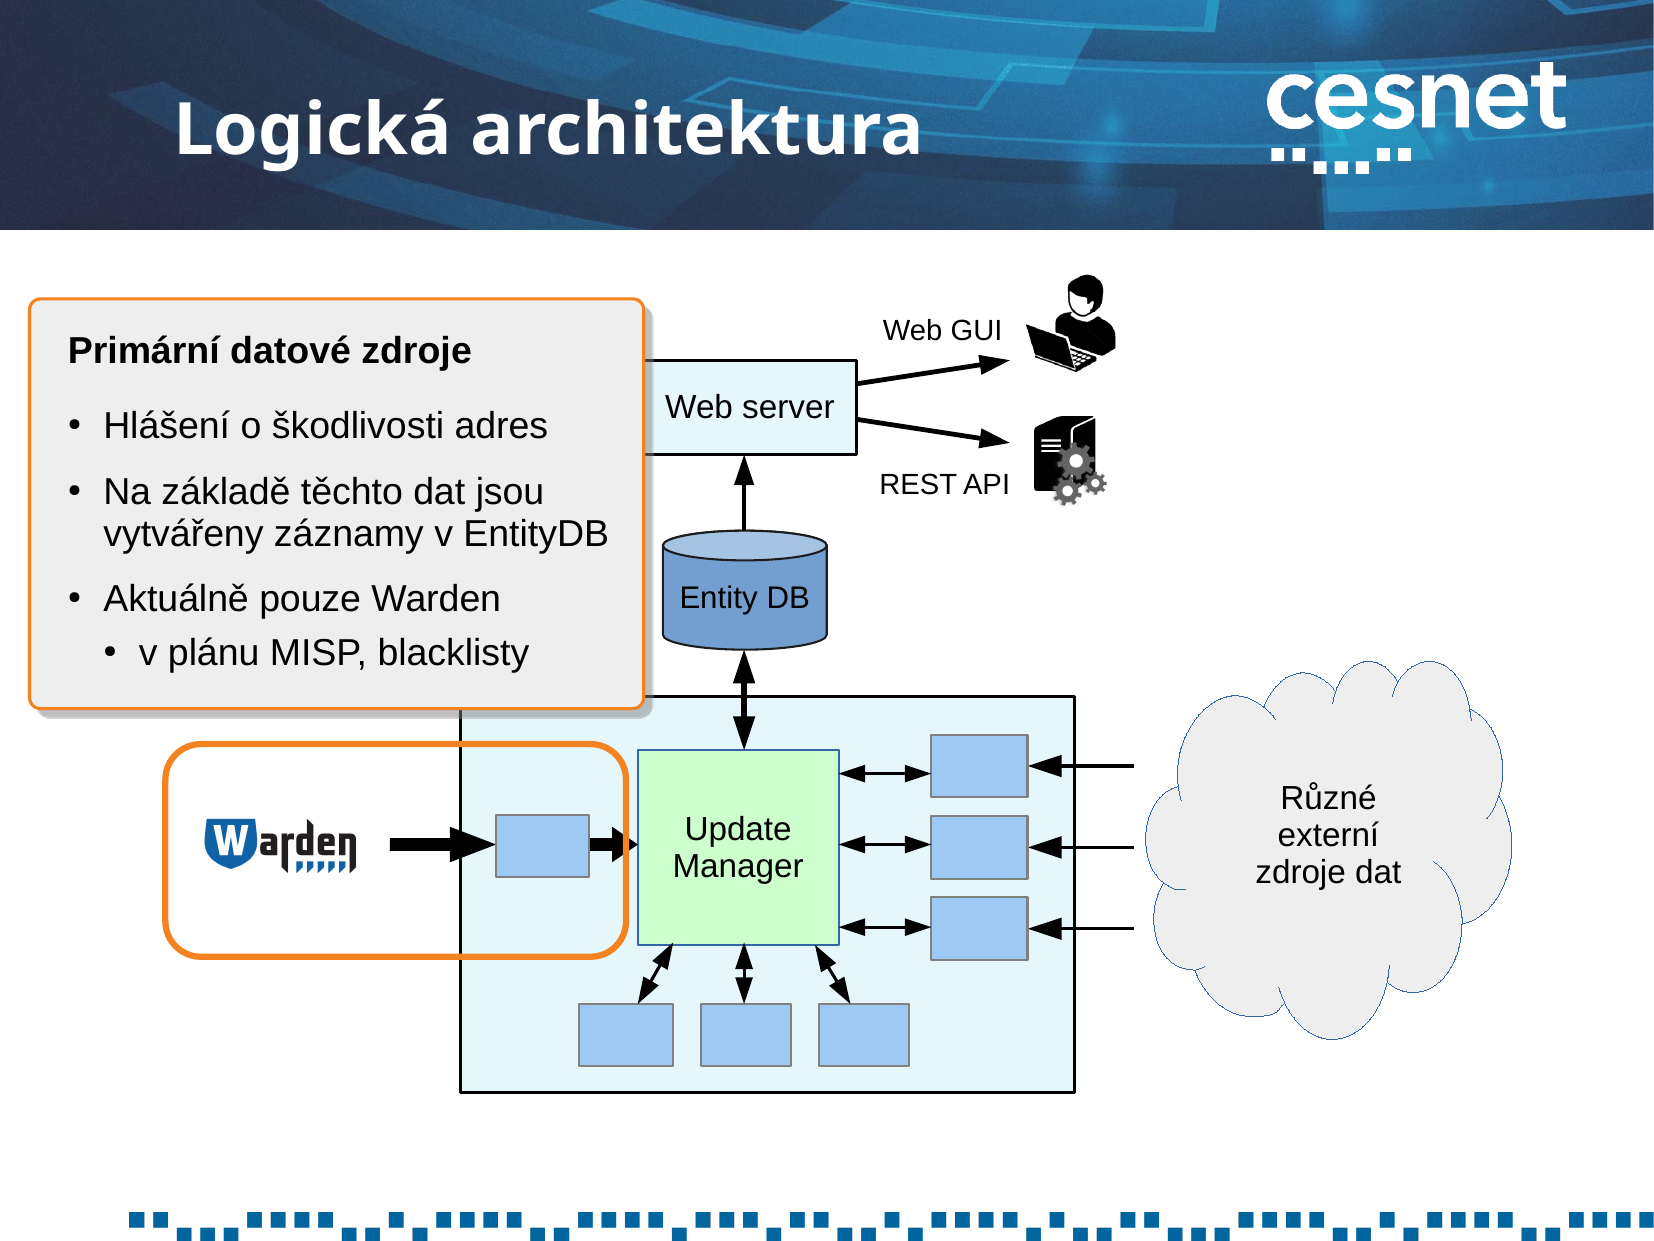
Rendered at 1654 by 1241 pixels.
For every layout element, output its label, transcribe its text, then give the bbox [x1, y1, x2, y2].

picture [129, 1212, 1654, 1241]
text_box [389, 748, 622, 953]
text_box Entity DB [662, 546, 827, 650]
text_box Různé externí zdroje dat [1169, 771, 1488, 939]
text_box [1177, 661, 1512, 910]
text_box Web GUI [868, 306, 1018, 355]
title Logická architektura [173, 15, 1638, 223]
picture [194, 808, 364, 878]
picture [1021, 271, 1120, 375]
text_box Web server [644, 360, 857, 455]
text_box REST API [862, 460, 1028, 508]
text_box Primární datové zdroje Hlášení o škodlivosti adres Na základě těchto dat jsou vytvářeny záznamy v EntityDB Aktuálně pouze Warden v plánu MISP, blacklisty [53, 322, 632, 709]
text_box Update Manager [637, 750, 839, 945]
picture [1027, 416, 1111, 511]
text_box [1145, 790, 1461, 1040]
text_box [29, 298, 1075, 1093]
